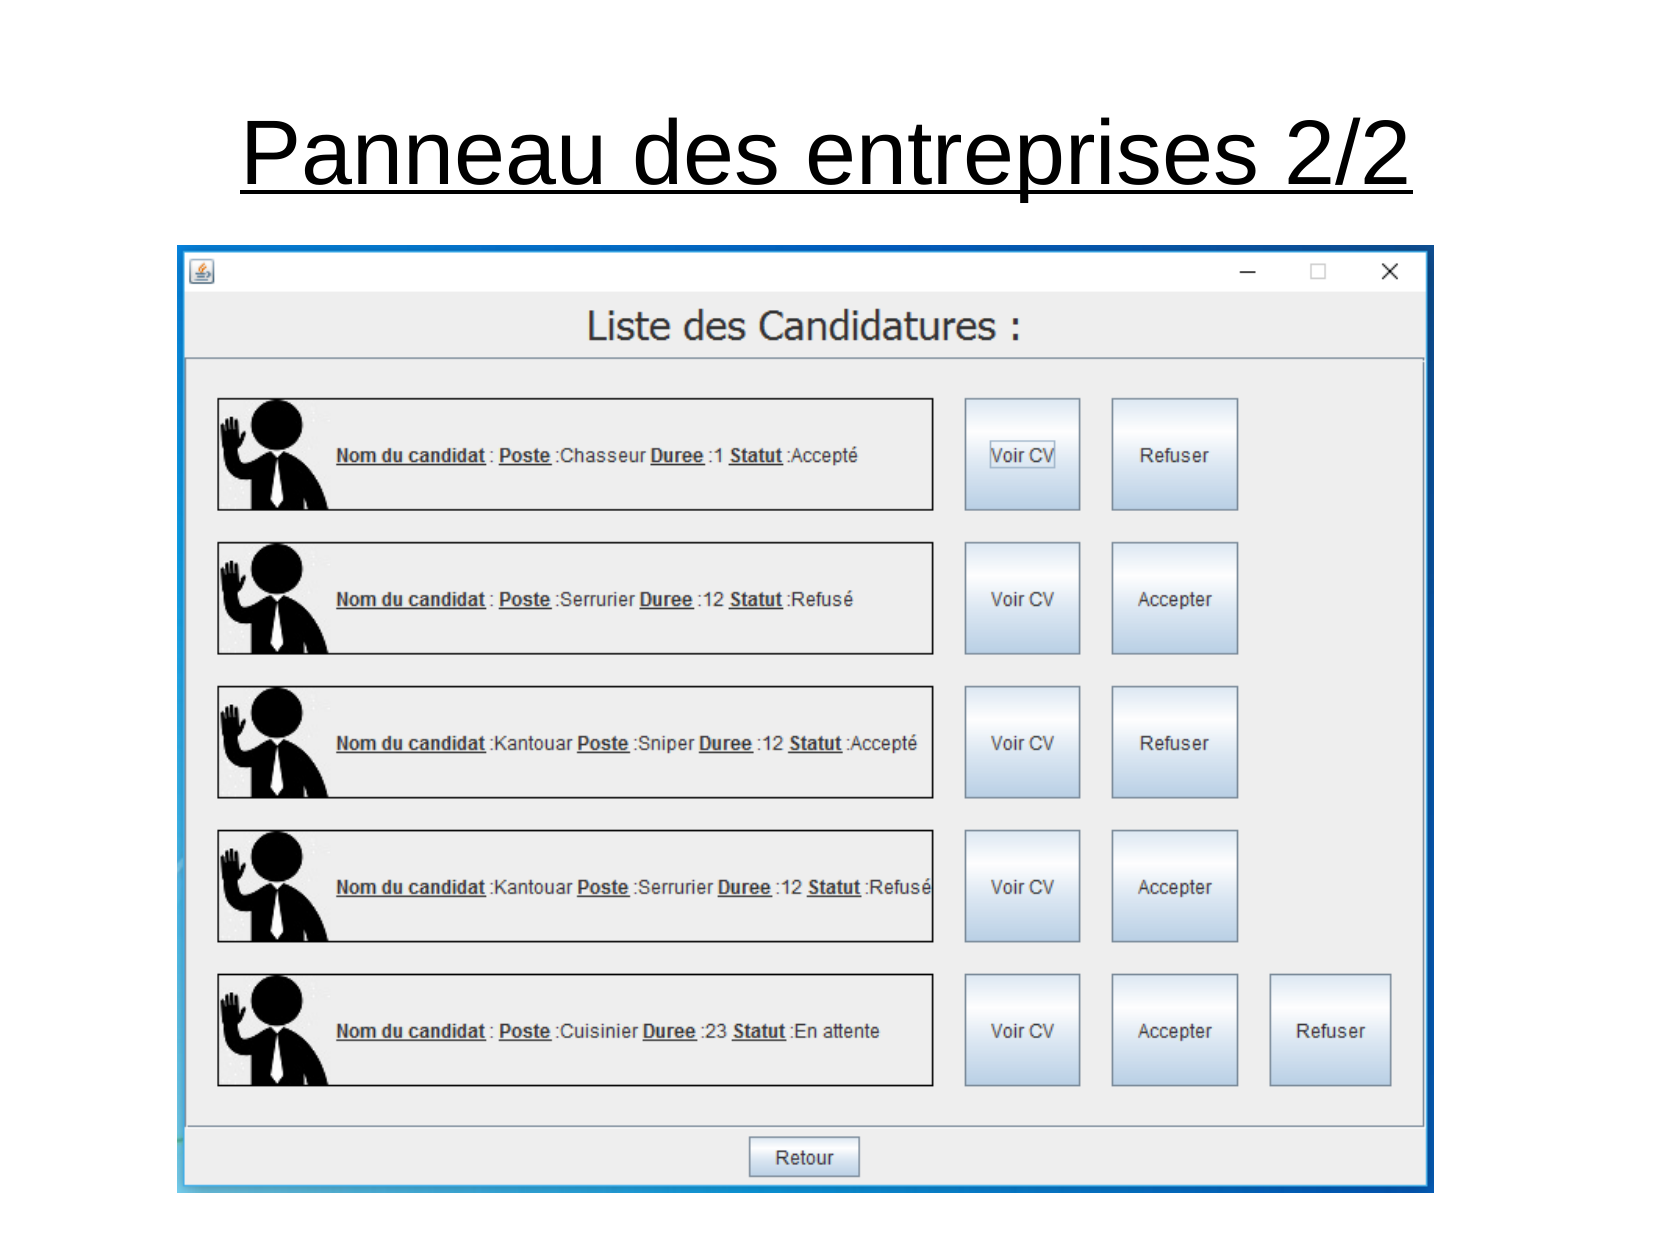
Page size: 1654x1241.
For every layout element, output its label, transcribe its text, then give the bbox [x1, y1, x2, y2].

picture [177, 245, 1434, 1193]
title Panneau des entreprises 2/2 [82, 49, 1571, 257]
